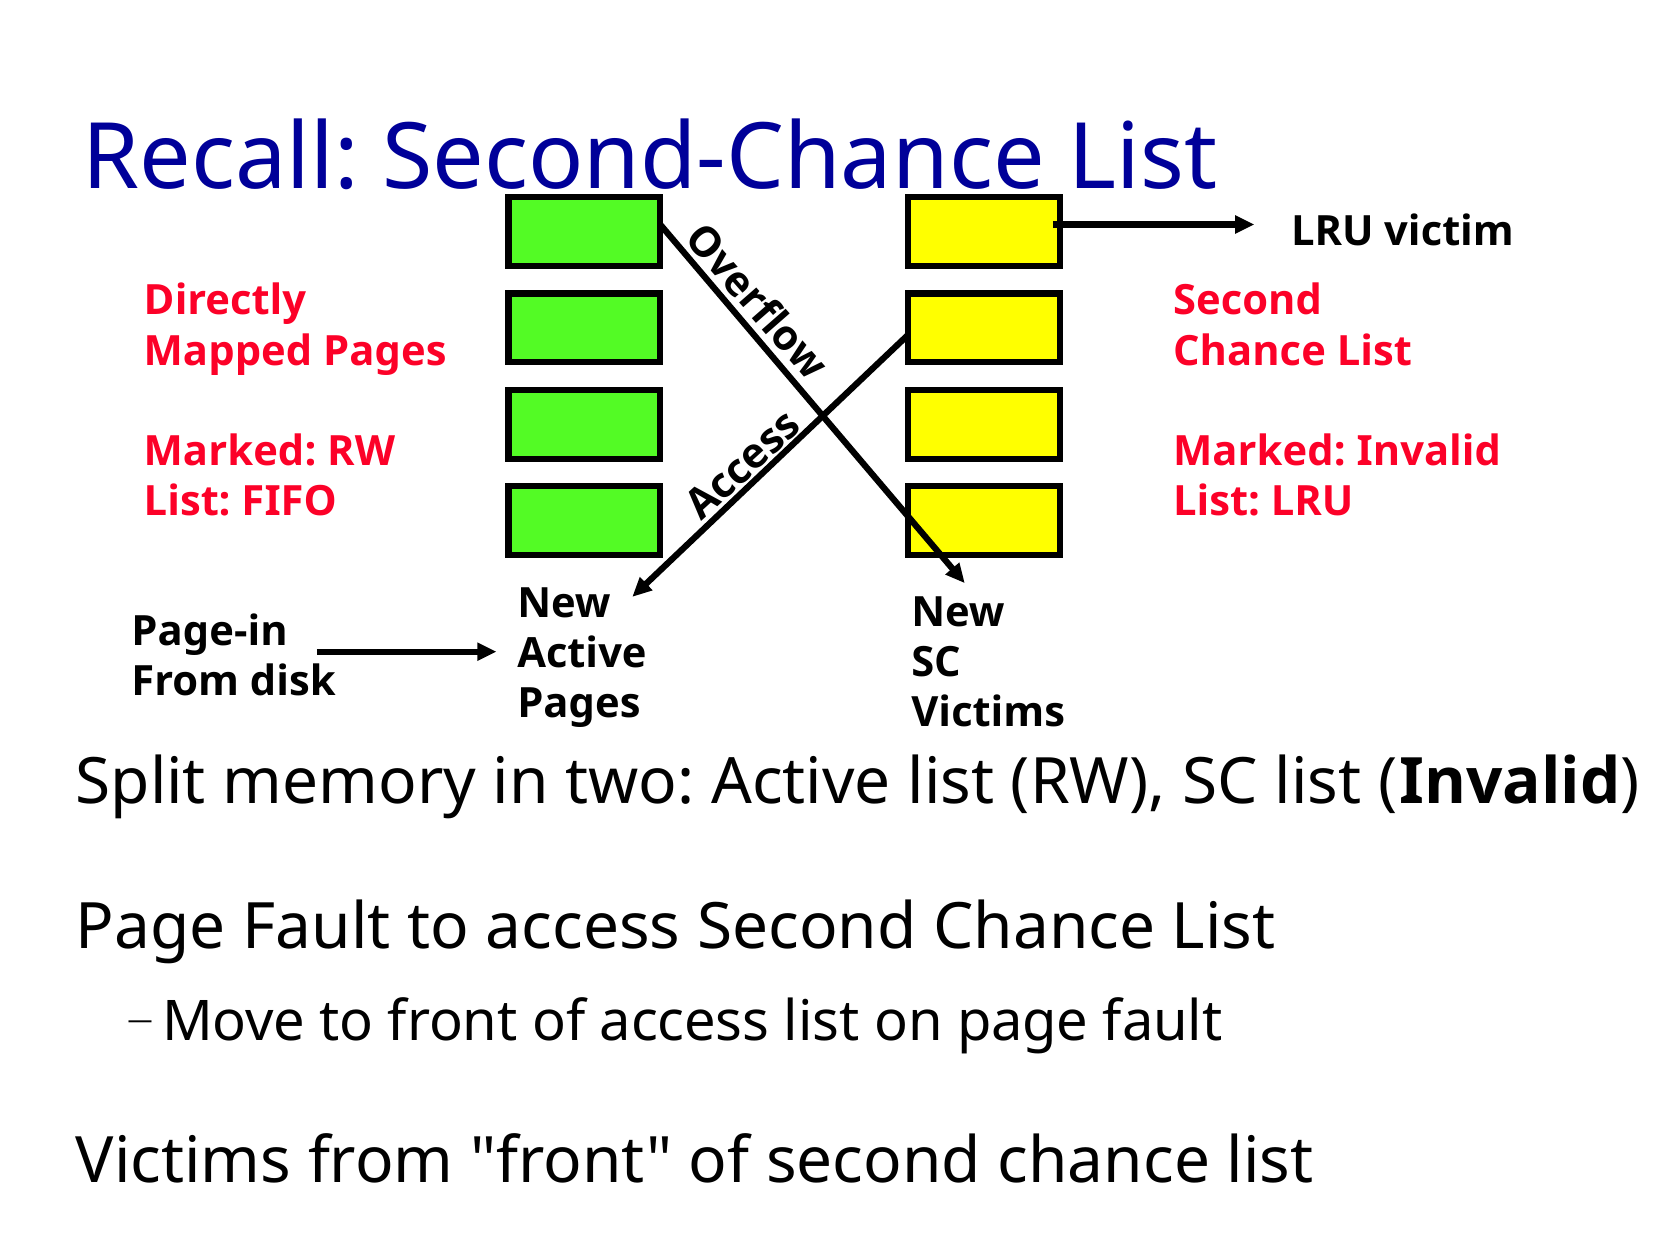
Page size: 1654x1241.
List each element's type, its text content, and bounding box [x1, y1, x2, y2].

text_box [908, 389, 1060, 459]
text_box [908, 293, 1060, 363]
text_box [508, 196, 661, 266]
text_box Page-in From disk [116, 596, 351, 712]
text_box New Active Pages [502, 568, 662, 734]
title Recall: Second-Chance List [82, 49, 1571, 257]
text_box New SC Victims [896, 577, 1081, 743]
text_box [908, 196, 1060, 266]
text_box Directly Mapped Pages Marked: RW List: FIFO [128, 265, 462, 531]
text_box [908, 486, 1060, 556]
text_box Overflow [662, 195, 856, 405]
text_box [908, 523, 936, 556]
text_box LRU victim [1276, 196, 1529, 262]
list Split memory in two: Active list (RW), SC list (Invalid) Page Fault to access Second Chance List Move to front of access list on page fault Victims from "front" of second chance list [41, 735, 1654, 1213]
text_box [508, 389, 661, 459]
text_box [508, 293, 661, 363]
text_box Access [657, 382, 825, 544]
text_box [508, 486, 661, 556]
text_box Second Chance List Marked: Invalid List: LRU [1158, 265, 1517, 531]
